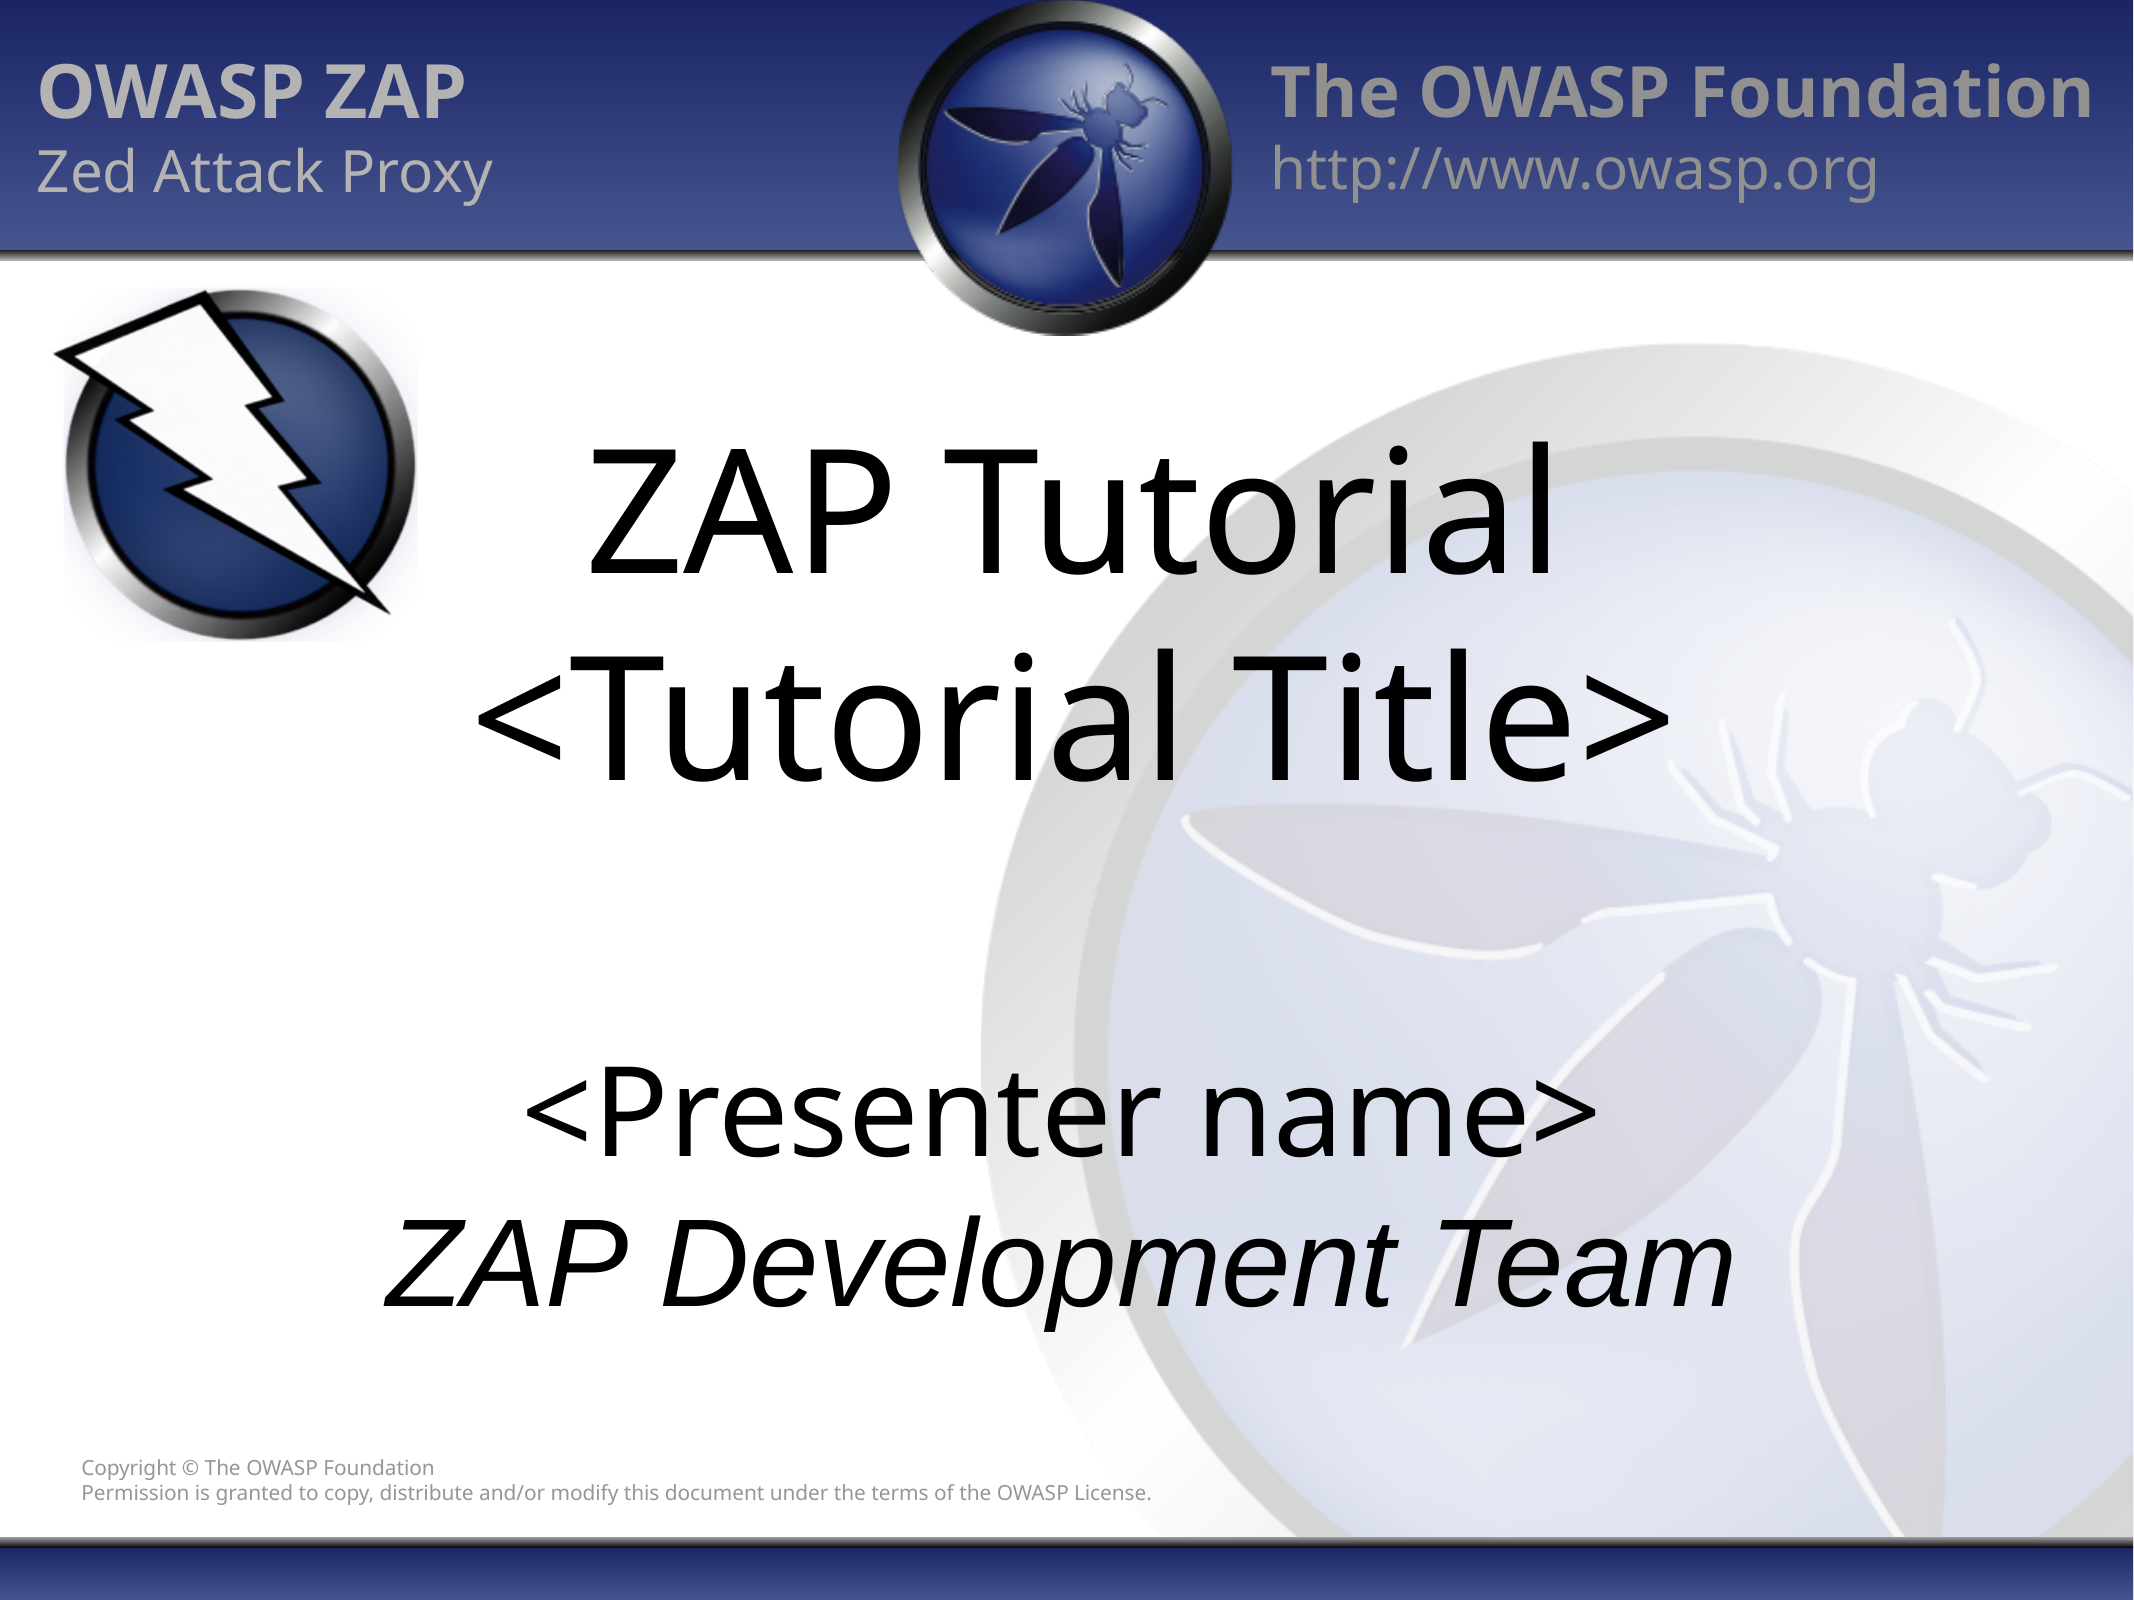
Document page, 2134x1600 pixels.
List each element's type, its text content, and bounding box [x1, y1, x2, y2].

picture [898, 0, 1234, 336]
picture [44, 268, 438, 662]
list <Presenter name> ZAP Development Team [204, 934, 1921, 1437]
text_box OWASP ZAP Zed Attack Proxy [36, 30, 862, 218]
title ZAP Tutorial <Tutorial Title> [123, 392, 2026, 975]
picture [981, 339, 2134, 1600]
